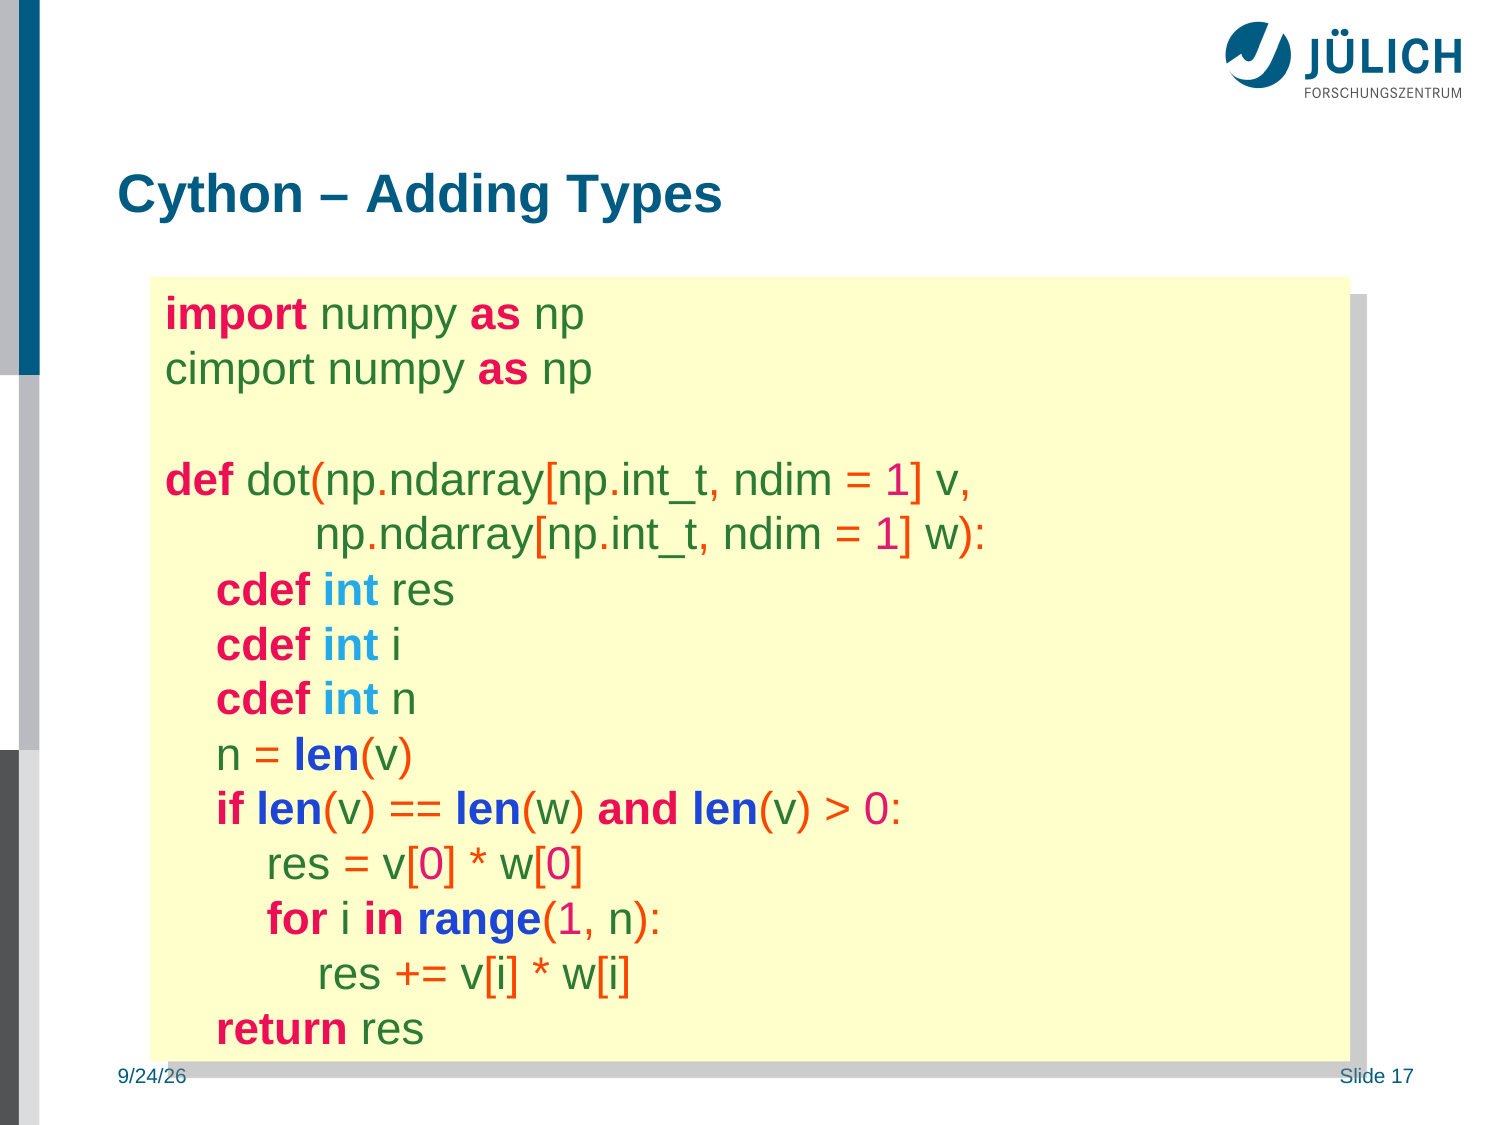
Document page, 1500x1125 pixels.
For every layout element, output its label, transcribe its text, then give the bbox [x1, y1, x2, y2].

text_box import numpy as np cimport numpy as np def dot(np.ndarray[np.int_t, ndim = 1] v, np.ndarray[np.int_t, ndim = 1] w): cdef int res cdef int i cdef int n n = len(v) if len(v) == len(w) and len(v) > 0: res = v[0] * w[0] for i in range(1, n): res += v[i] * w[i] return res [150, 276, 1351, 1062]
picture [1224, 20, 1461, 98]
title Cython – Adding Types [117, 99, 1393, 288]
